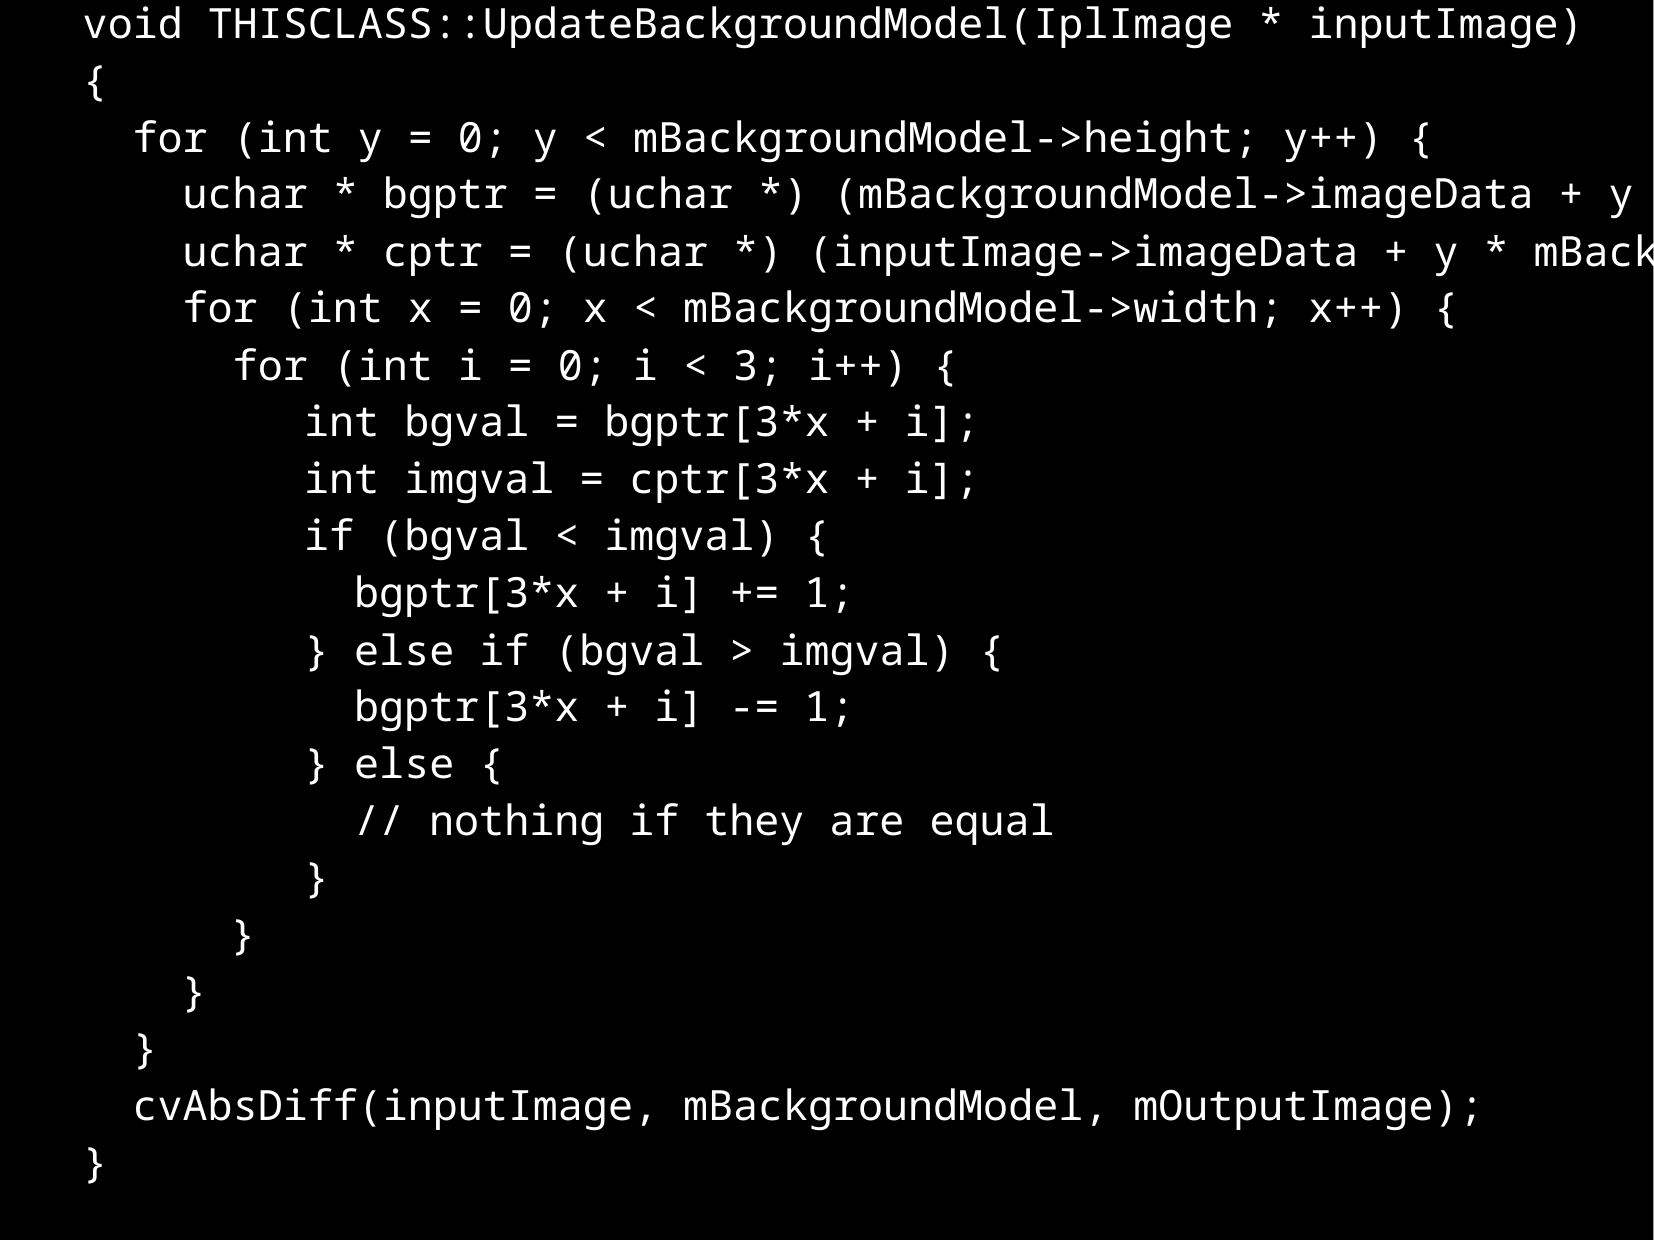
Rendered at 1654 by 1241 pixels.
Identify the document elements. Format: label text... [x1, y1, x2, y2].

subtitle void THISCLASS::UpdateBackgroundModel(IplImage * inputImage) { for (int y = 0; y < mBackgroundModel->height; y++) { uchar * bgptr = (uchar *) (mBackgroundModel->imageData + y * mBackgroundModel->widthStep); uchar * cptr = (uchar *) (inputImage->imageData + y * mBackgroundModel->widthStep); for (int x = 0; x < mBackgroundModel->width; x++) { for (int i = 0; i < 3; i++) { int bgval = bgptr[3*x + i]; int imgval = cptr[3*x + i]; if (bgval < imgval) { bgptr[3*x + i] += 1; } else if (bgval > imgval) { bgptr[3*x + i] -= 1; } else { // nothing if they are equal } } } } cvAbsDiff(inputImage, mBackgroundModel, mOutputImage); } [82, 86, 1654, 1155]
